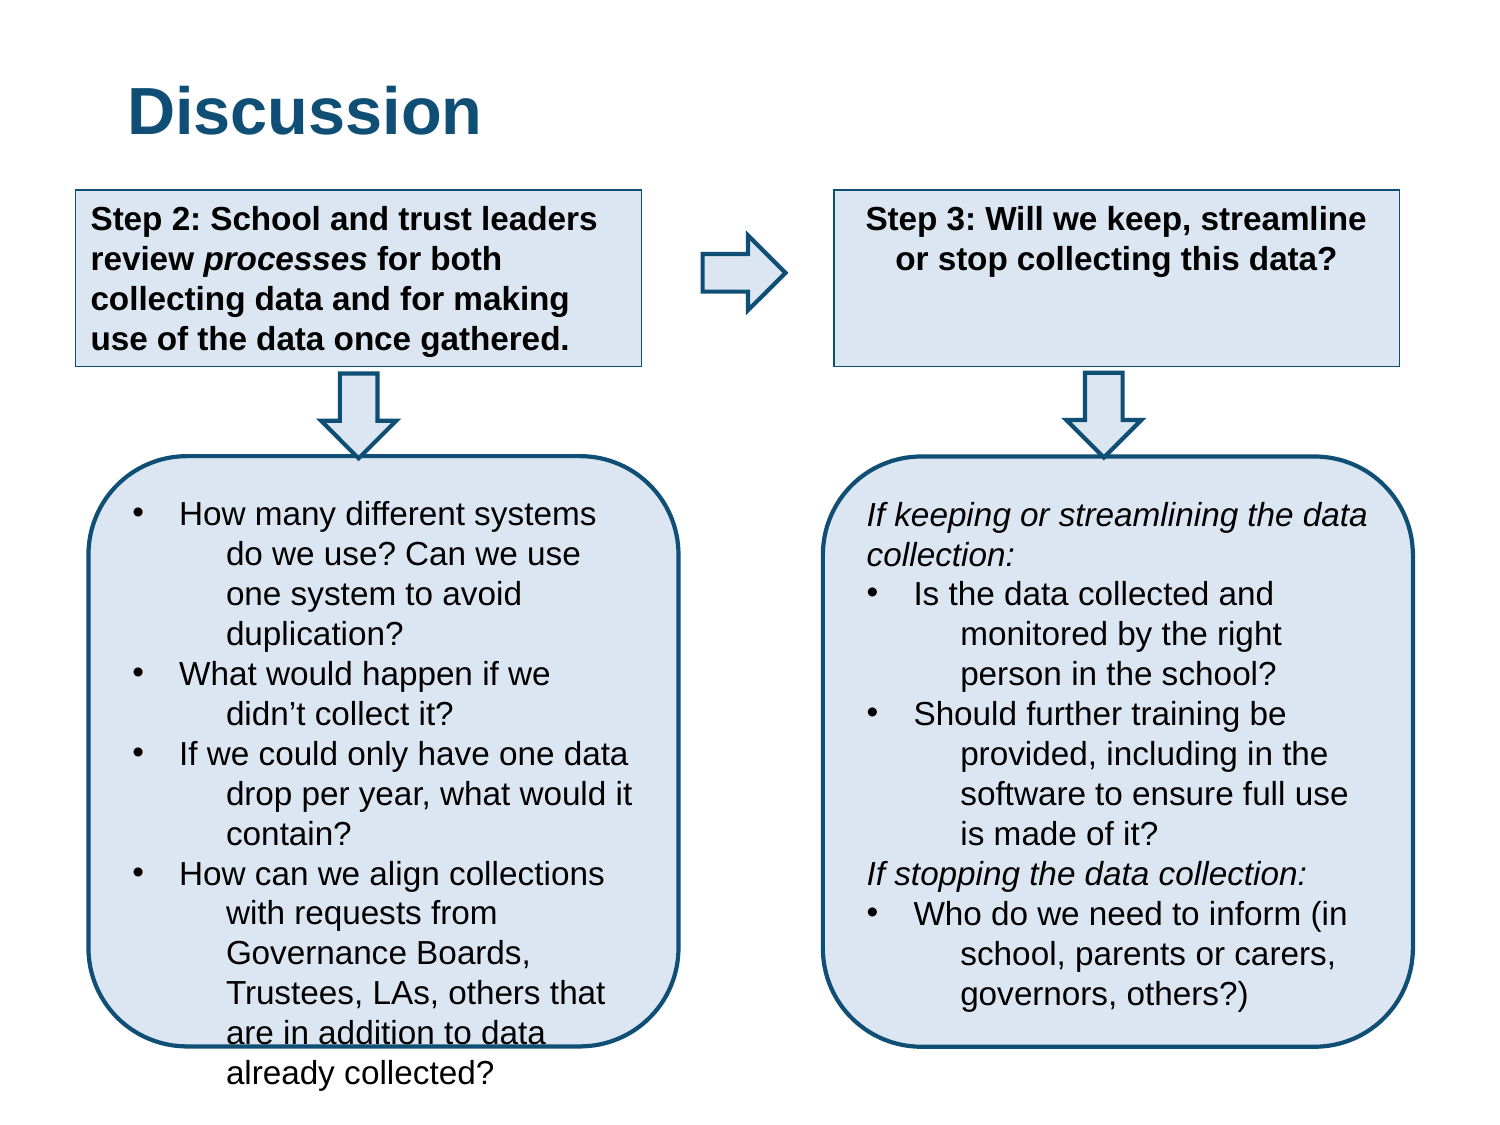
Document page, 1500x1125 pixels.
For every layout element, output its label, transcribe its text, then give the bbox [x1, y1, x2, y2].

text_box [1066, 372, 1142, 458]
title Discussion [112, 54, 1388, 161]
text_box [702, 235, 786, 311]
text_box If keeping or streamlining the data collection: Is the data collected and monitored by the right person in the school? Should further training be provided, including in the software to ensure full use is made of it? If stopping the data collection: Who do we need to inform (in school, parents or carers, governors, others?) [822, 456, 1413, 1047]
text_box Step 3: Will we keep, streamline or stop collecting this data? [833, 189, 1400, 367]
text_box Step 2: School and trust leaders review processes for both collecting data and for making use of the data once gathered. [75, 189, 642, 367]
text_box How many different systems do we use? Can we use one system to avoid duplication? What would happen if we didn’t collect it? If we could only have one data drop per year, what would it contain? How can we align collections with requests from Governance Boards, Trustees, LAs, others that are in addition to data already collected? [88, 456, 679, 1047]
text_box [321, 373, 397, 459]
